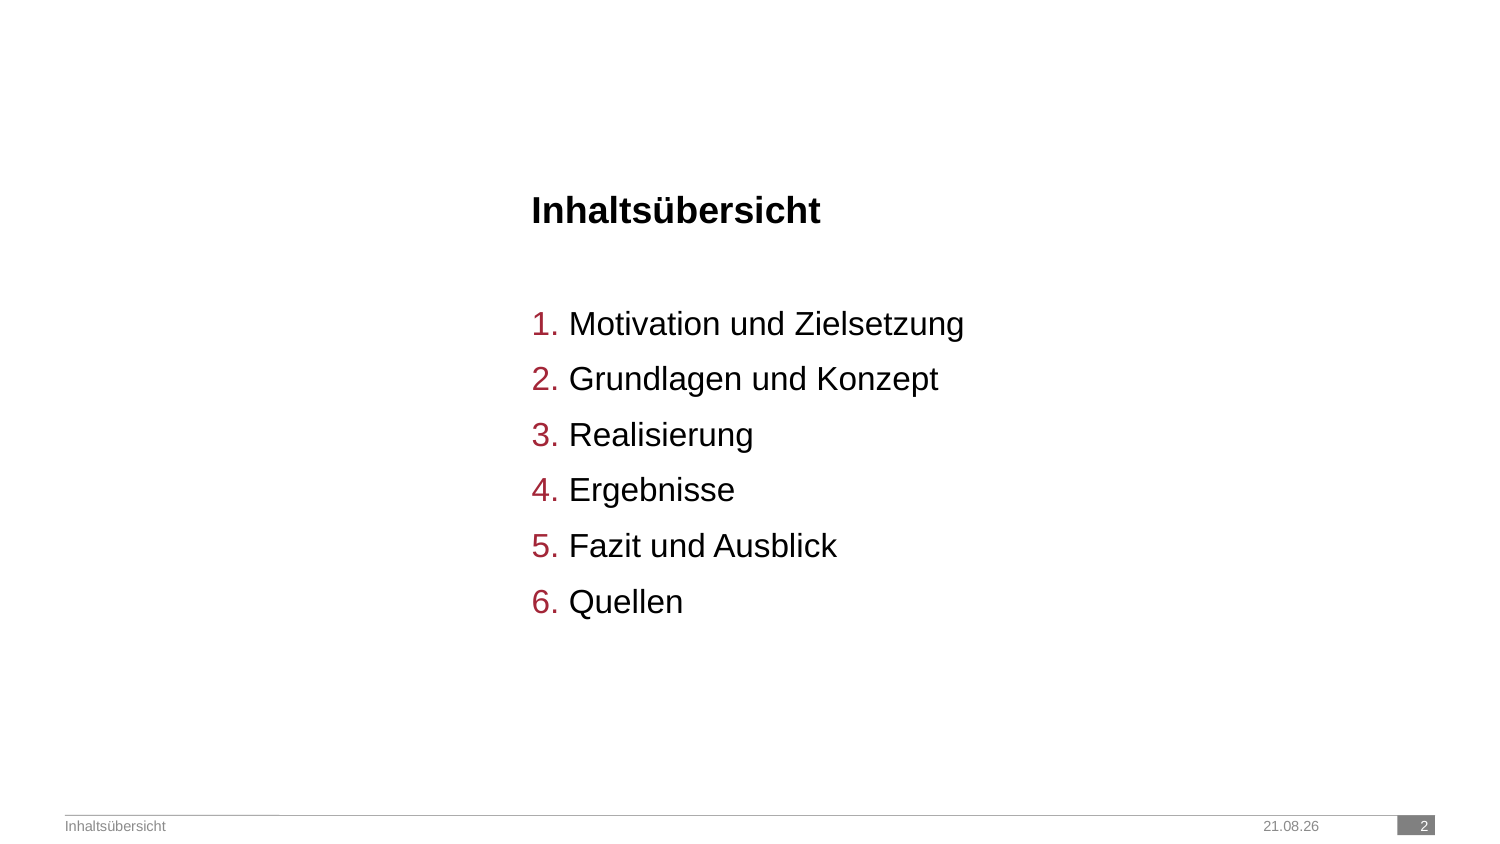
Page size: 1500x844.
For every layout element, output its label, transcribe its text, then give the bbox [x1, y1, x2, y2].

text_box Inhaltsübersicht Motivation und Zielsetzung Grundlagen und Konzept Realisierung Ergebnisse Fazit und Ausblick Quellen [531, 185, 1436, 789]
text_box 01.12.21 [1263, 816, 1393, 837]
text_box Inhaltsübersicht [64, 816, 1254, 837]
text_box <number> [1393, 816, 1429, 839]
